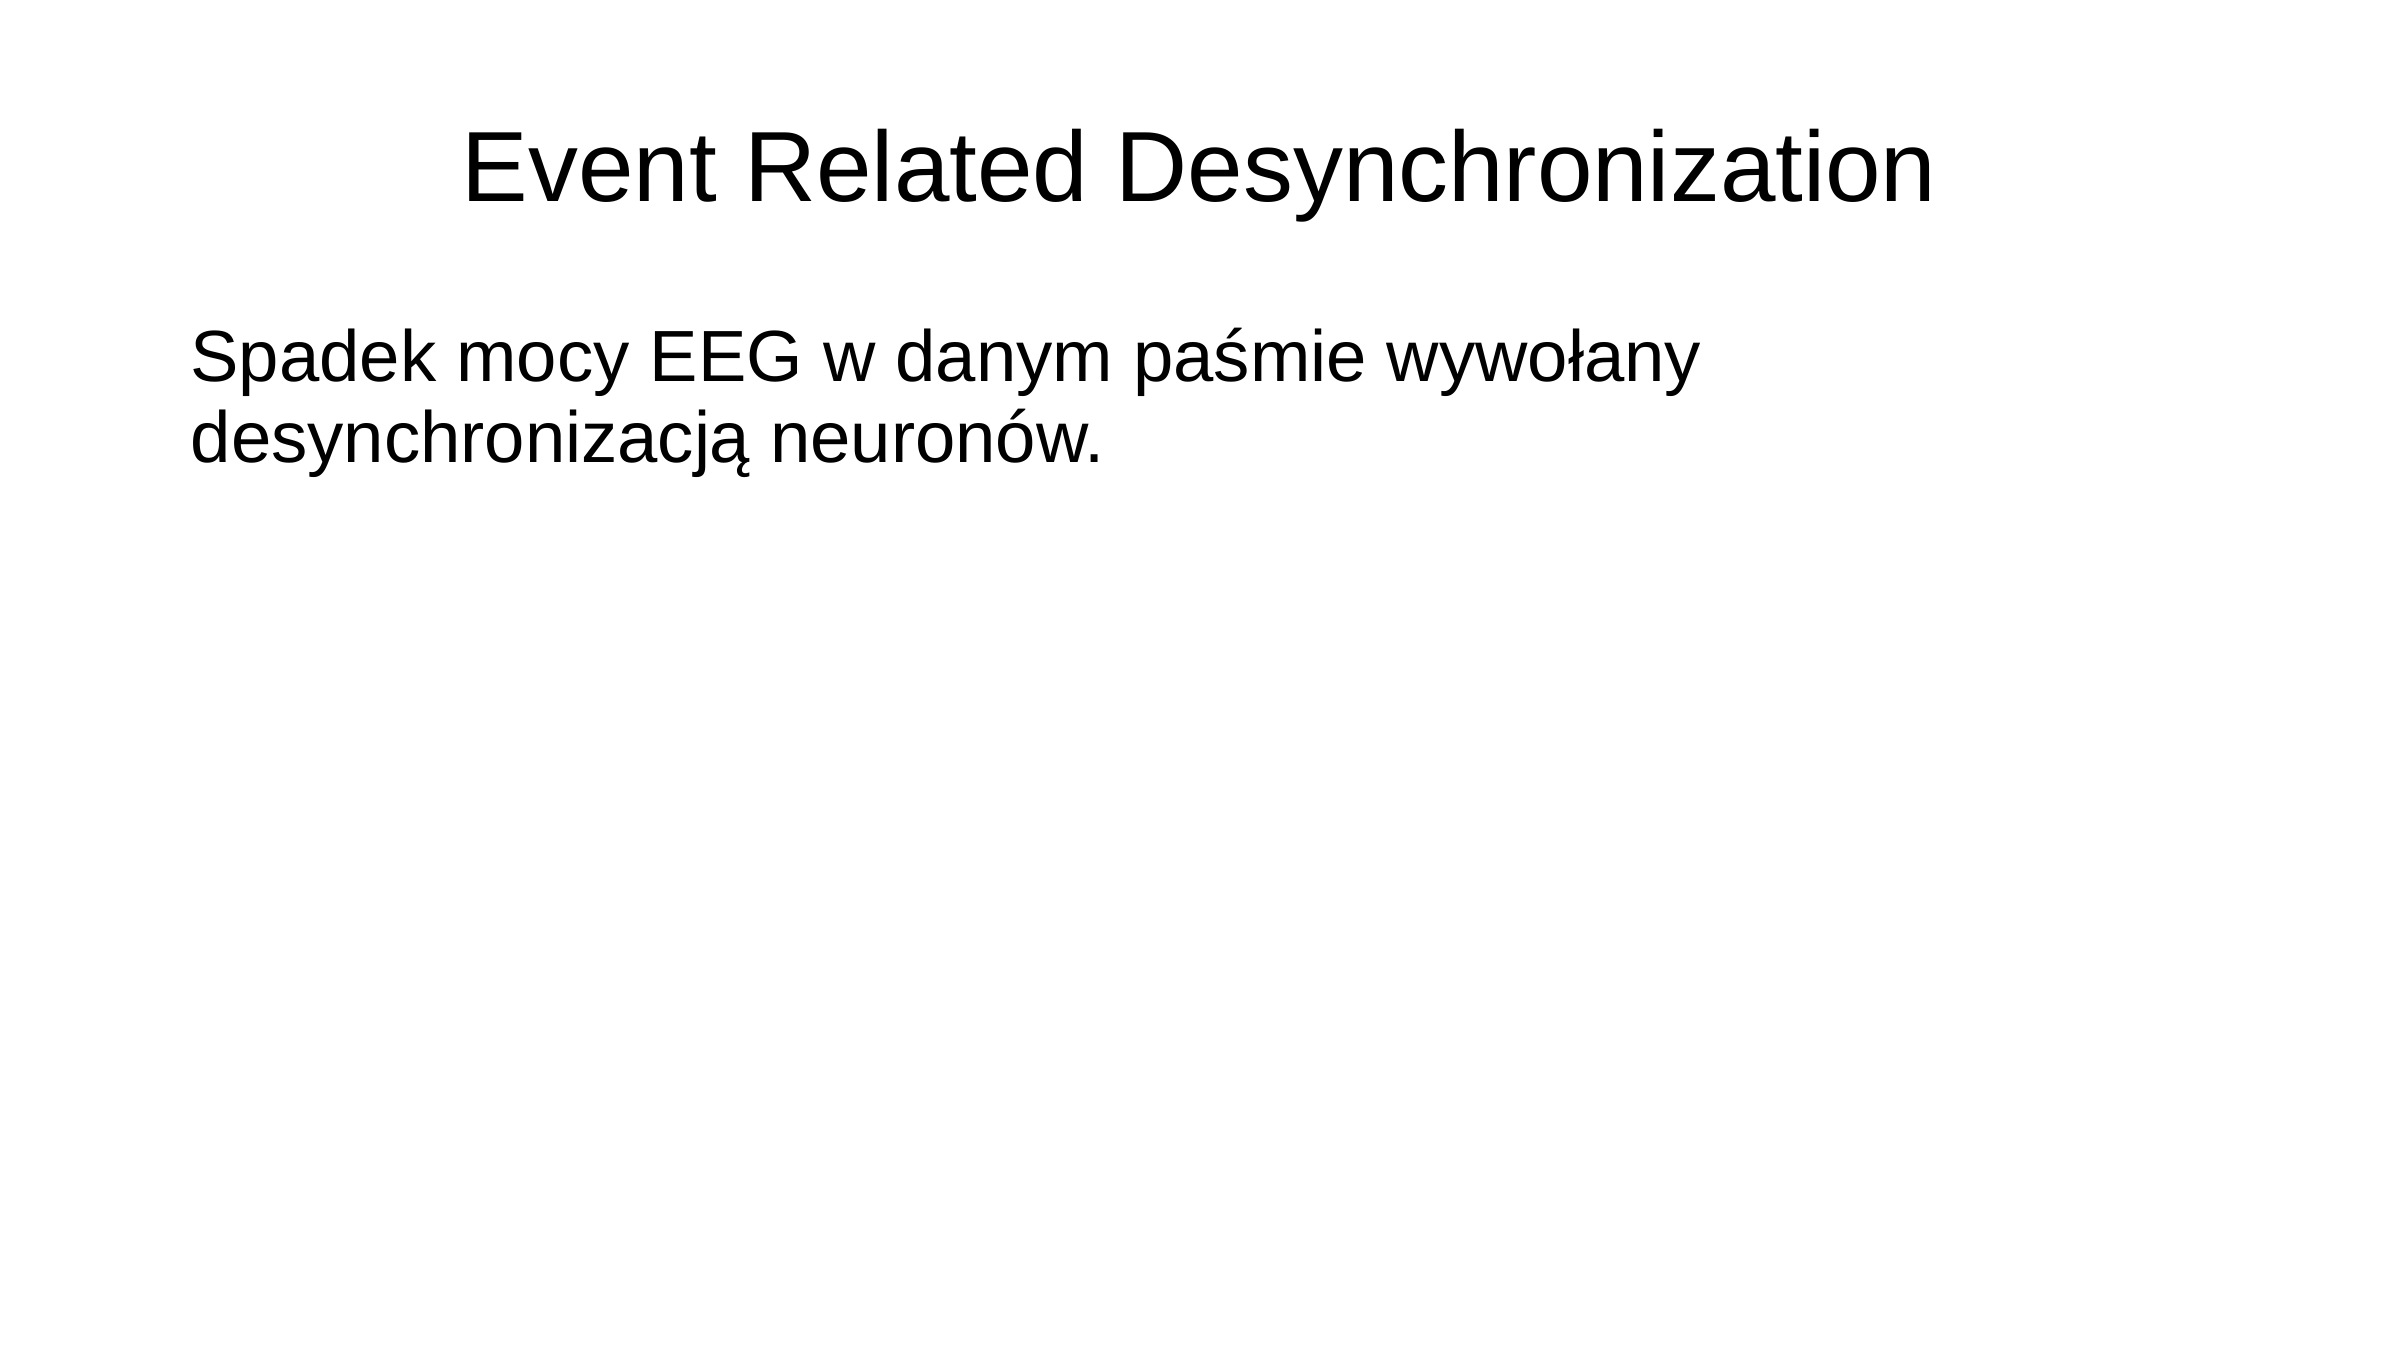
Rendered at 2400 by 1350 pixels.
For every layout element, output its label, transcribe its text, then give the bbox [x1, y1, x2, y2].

list Spadek mocy EEG w danym paśmie wywołany desynchronizacją neuronów. [120, 315, 2232, 1099]
title Event Related Desynchronization [120, 53, 2280, 280]
